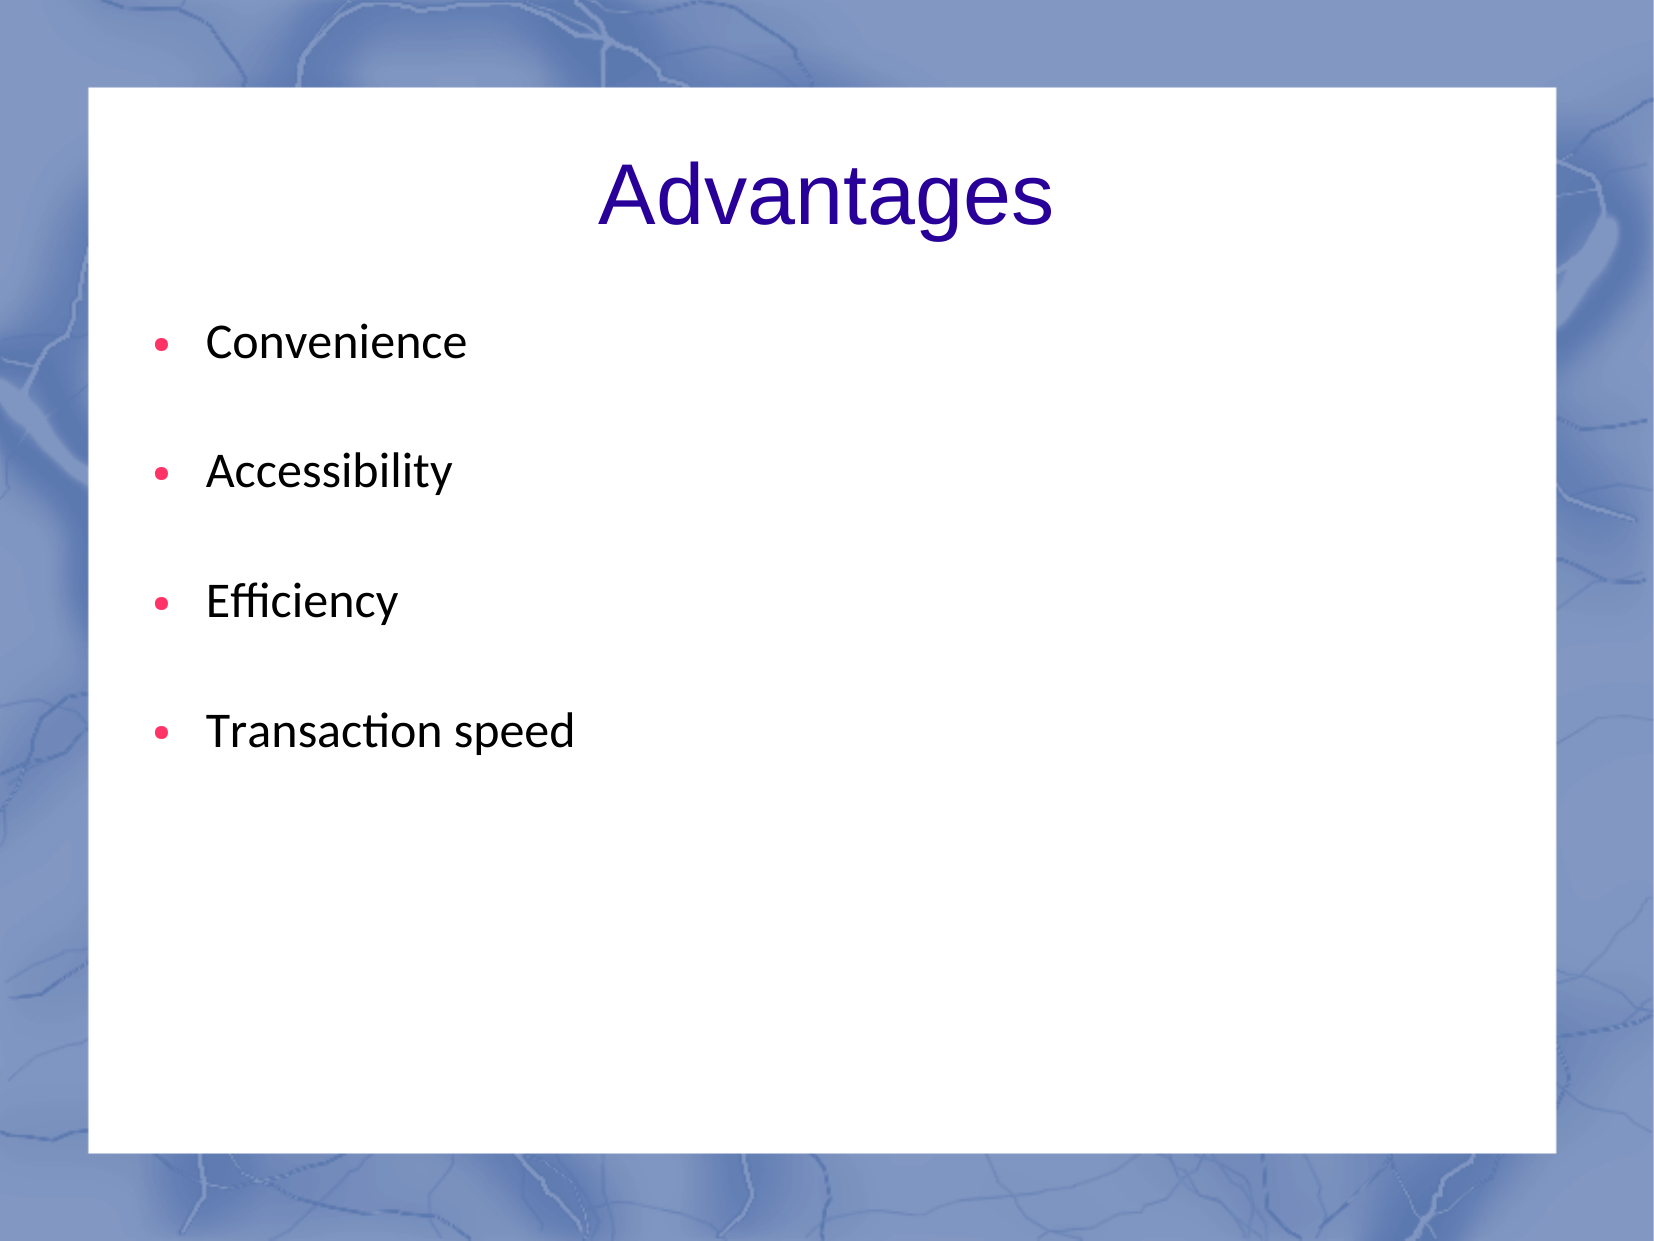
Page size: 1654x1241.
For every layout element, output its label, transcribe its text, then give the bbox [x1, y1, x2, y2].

title Advantages [118, 90, 1536, 298]
picture [0, 0, 1654, 1241]
list Convenience Accessibility Efficiency Transaction speed [135, 320, 1494, 1006]
